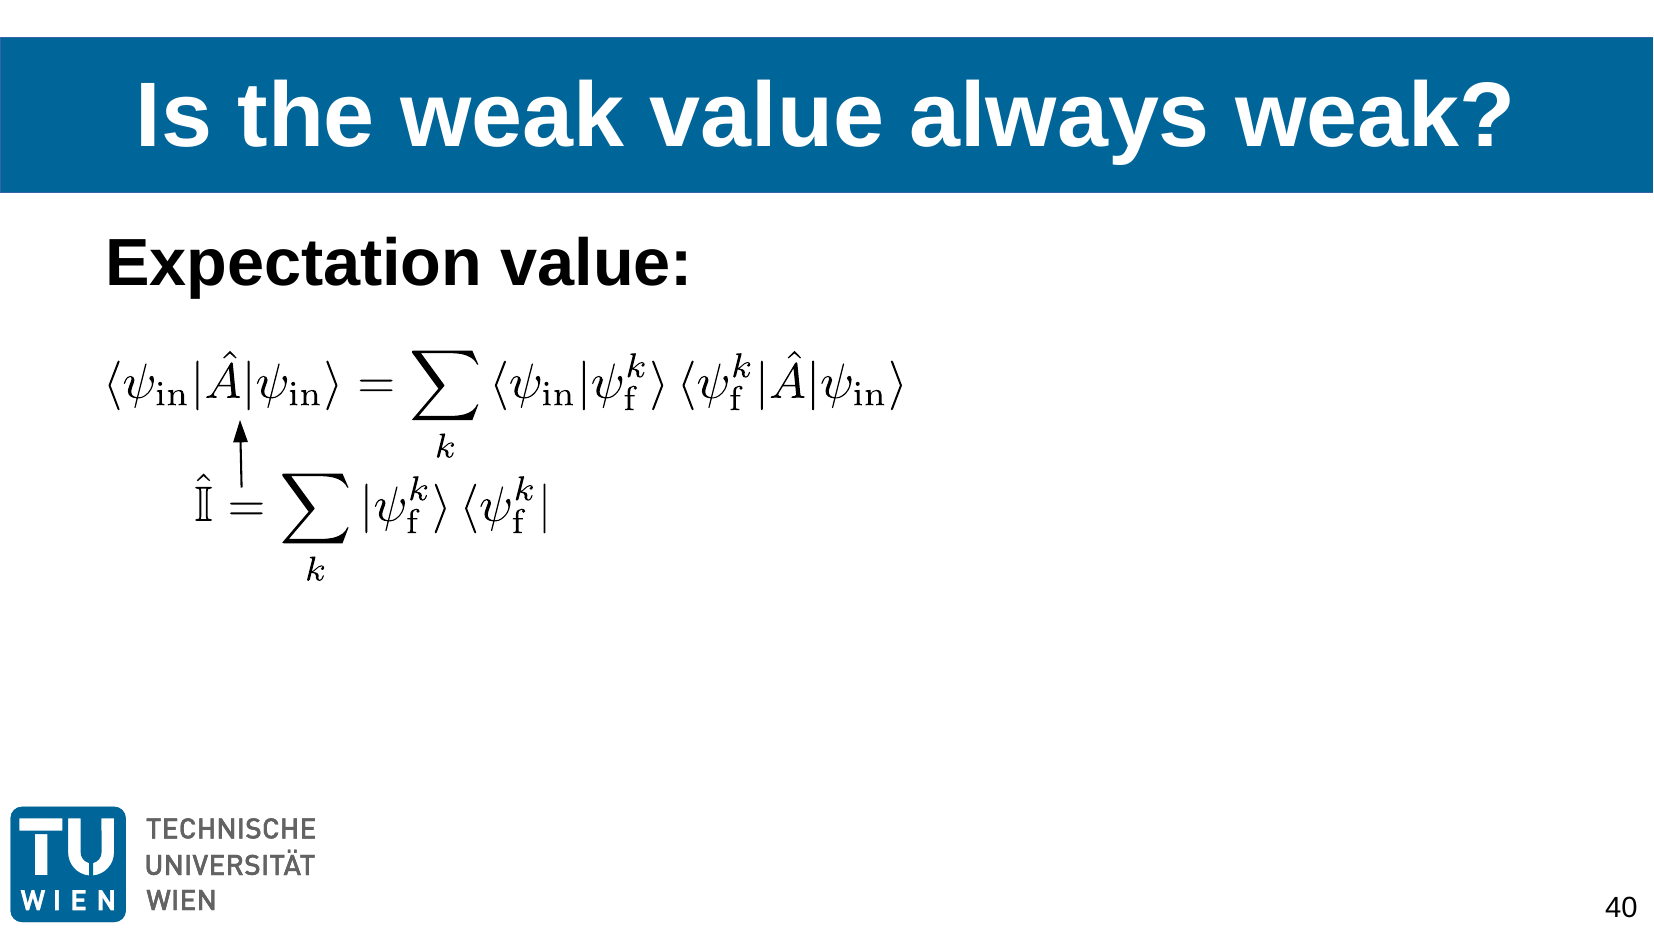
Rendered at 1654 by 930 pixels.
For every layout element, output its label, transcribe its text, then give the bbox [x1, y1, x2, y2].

picture [100, 330, 915, 590]
list Expectation value: [105, 225, 1593, 765]
title Is the weak value always weak? [0, 37, 1653, 193]
